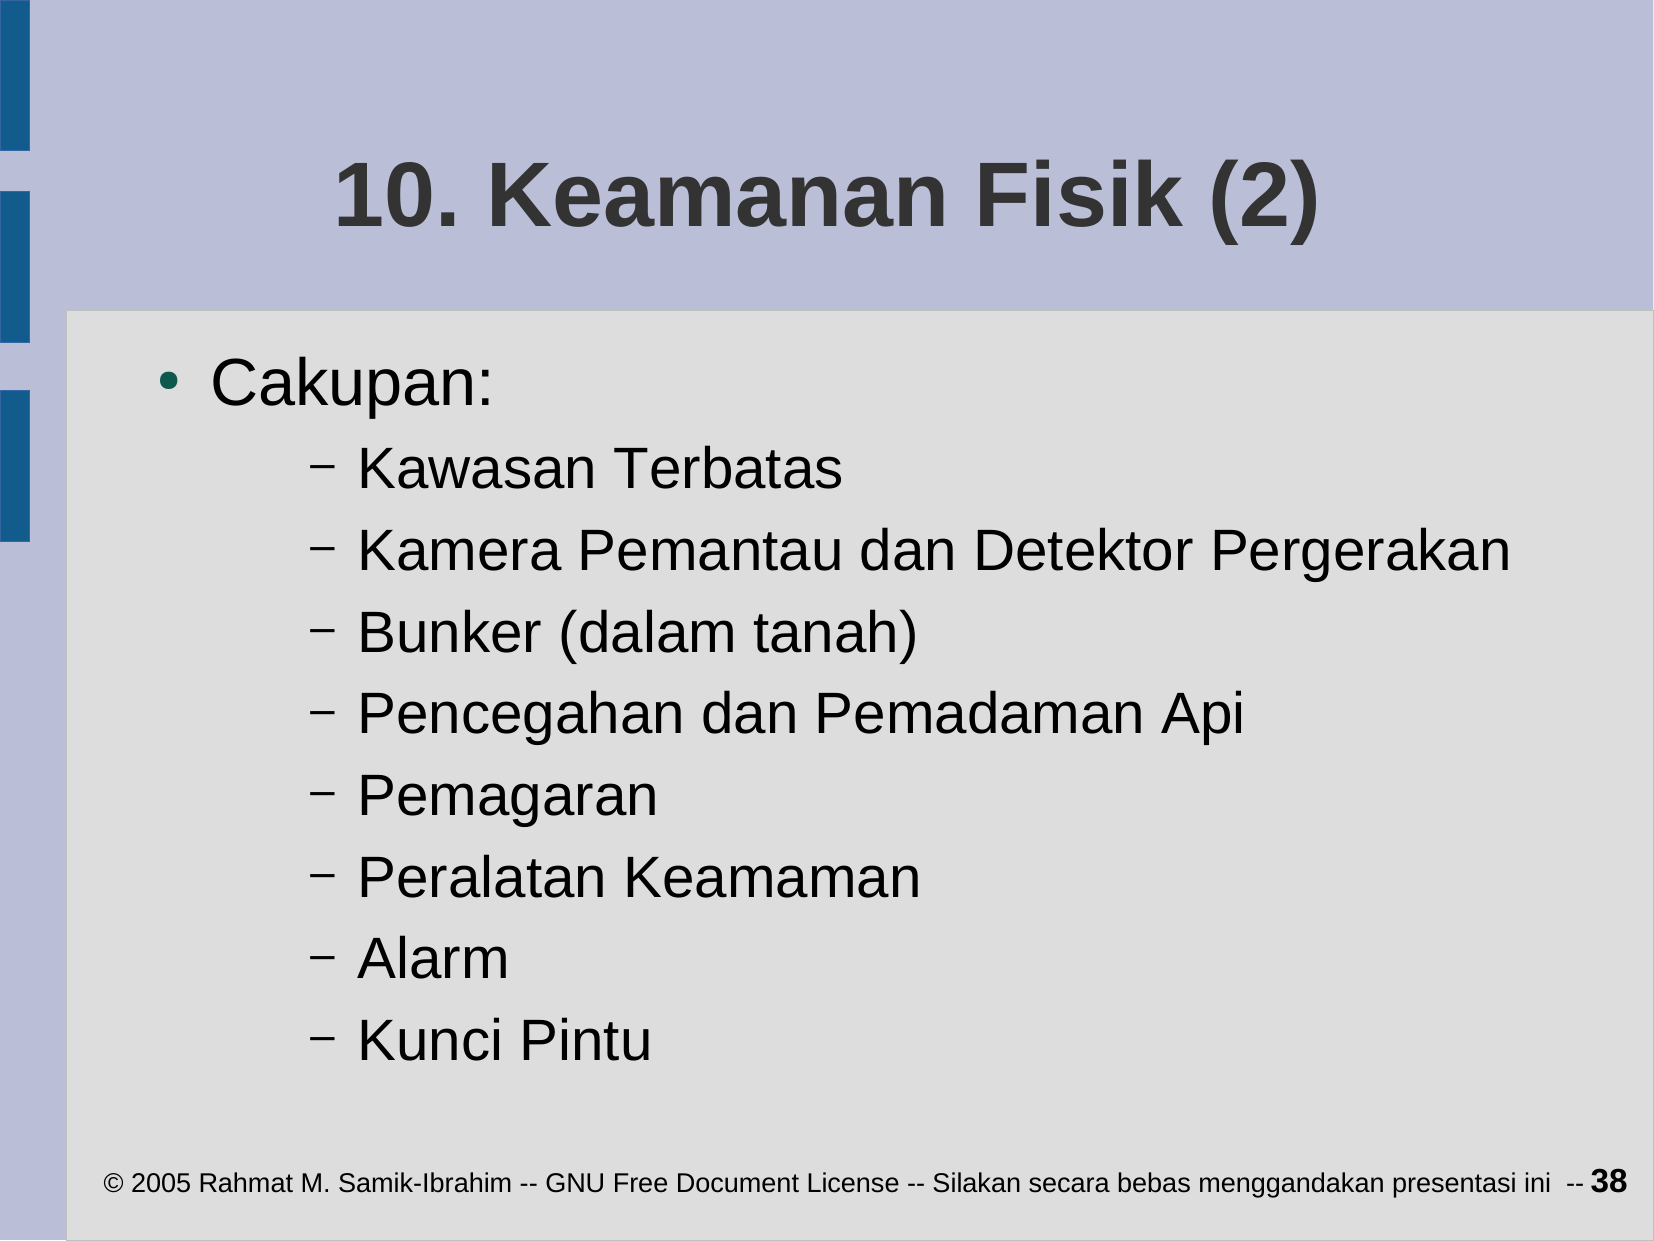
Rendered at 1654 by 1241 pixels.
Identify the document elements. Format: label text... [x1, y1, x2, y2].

list Cakupan: Kawasan Terbatas Kamera Pemantau dan Detektor Pergerakan Bunker (dalam tanah) Pencegahan dan Pemadaman Api Pemagaran Peralatan Keamaman Alarm Kunci Pintu [121, 344, 1534, 1127]
title 10. Keamanan Fisik (2) [121, 91, 1534, 299]
